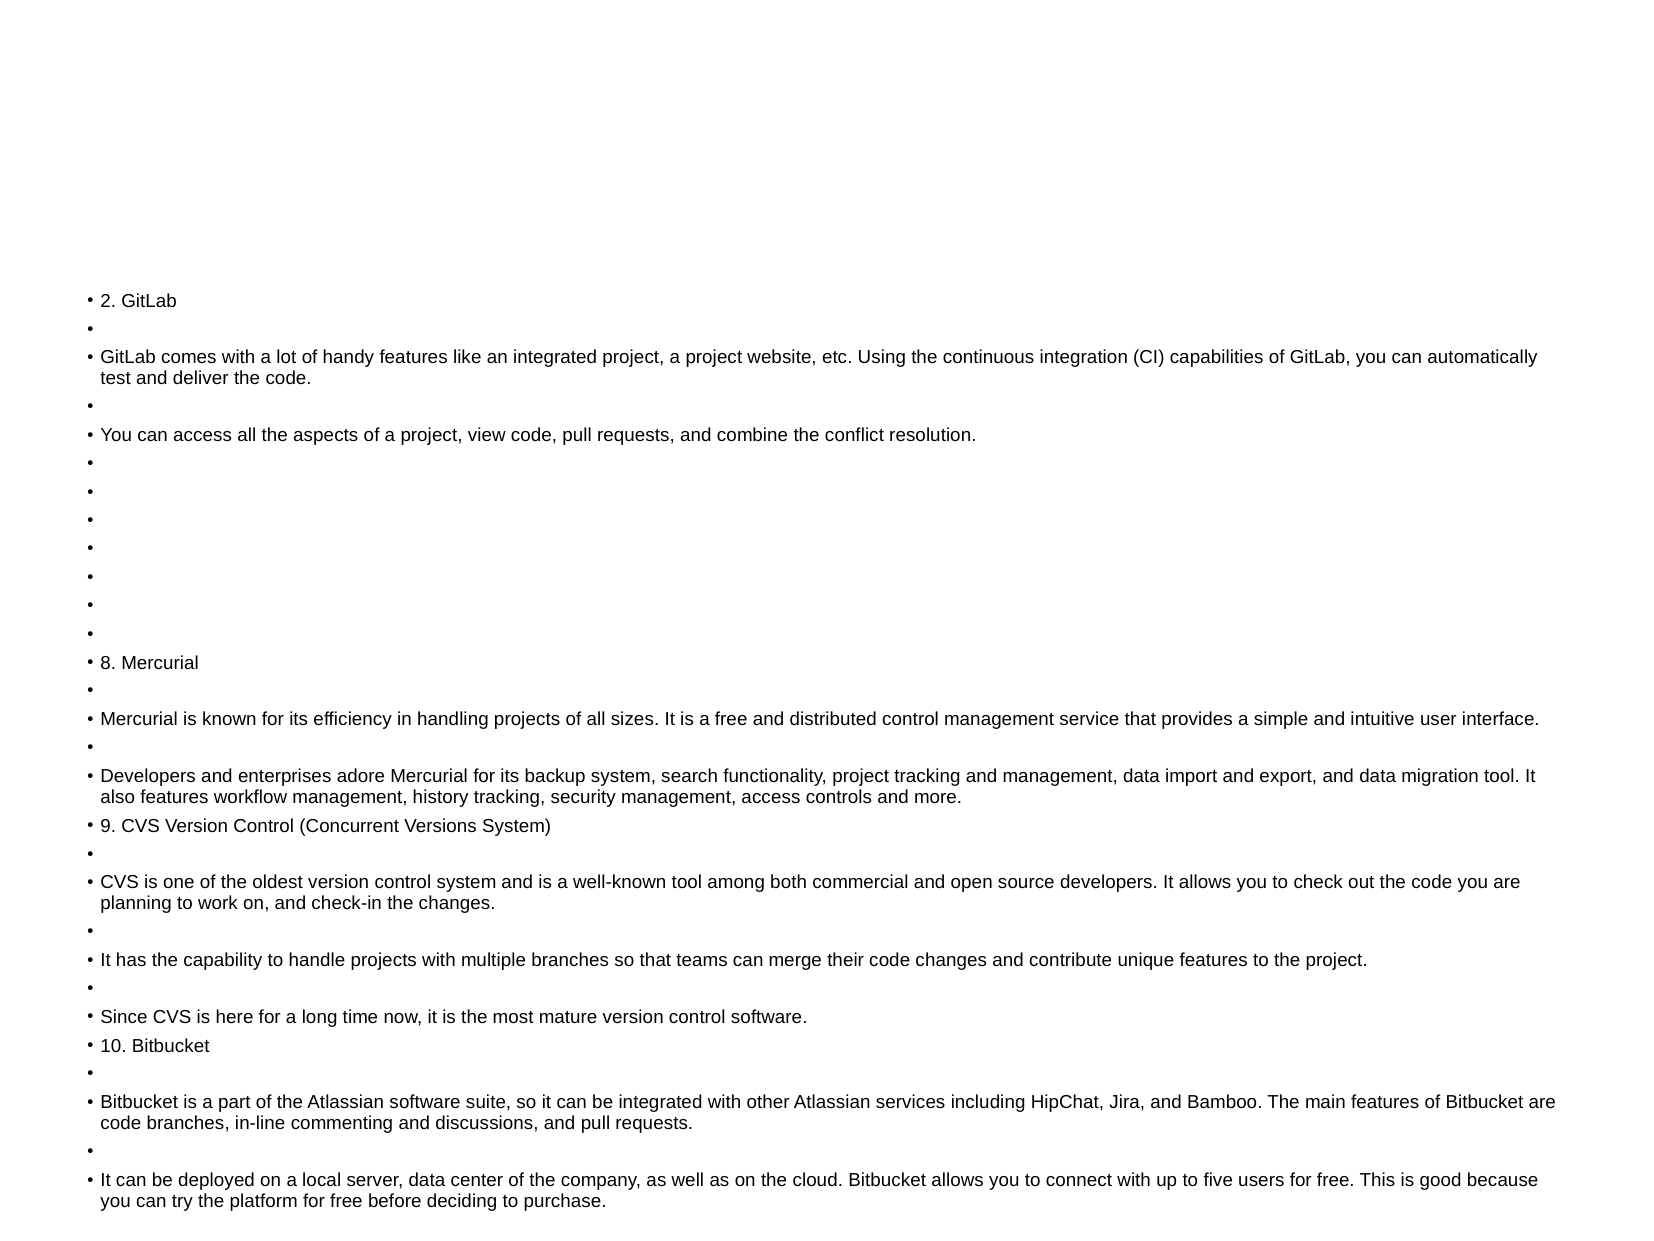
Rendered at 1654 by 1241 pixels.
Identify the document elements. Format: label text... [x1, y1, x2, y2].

list 2. GitLab GitLab comes with a lot of handy features like an integrated project, a project website, etc. Using the continuous integration (CI) capabilities of GitLab, you can automatically test and deliver the code. You can access all the aspects of a project, view code, pull requests, and combine the conflict resolution. 8. Mercurial Mercurial is known for its efficiency in handling projects of all sizes. It is a free and distributed control management service that provides a simple and intuitive user interface. Developers and enterprises adore Mercurial for its backup system, search functionality, project tracking and management, data import and export, and data migration tool. It also features workflow management, history tracking, security management, access controls and more. 9. CVS Version Control (Concurrent Versions System) CVS is one of the oldest version control system and is a well-known tool among both commercial and open source developers. It allows you to check out the code you are planning to work on, and check-in the changes. It has the capability to handle projects with multiple branches so that teams can merge their code changes and contribute unique features to the project. Since CVS is here for a long time now, it is the most mature version control software. 10. Bitbucket Bitbucket is a part of the Atlassian software suite, so it can be integrated with other Atlassian services including HipChat, Jira, and Bamboo. The main features of Bitbucket are code branches, in-line commenting and discussions, and pull requests. It can be deployed on a local server, data center of the company, as well as on the cloud. Bitbucket allows you to connect with up to five users for free. This is good because you can try the platform for free before deciding to purchase. [82, 290, 1571, 1241]
